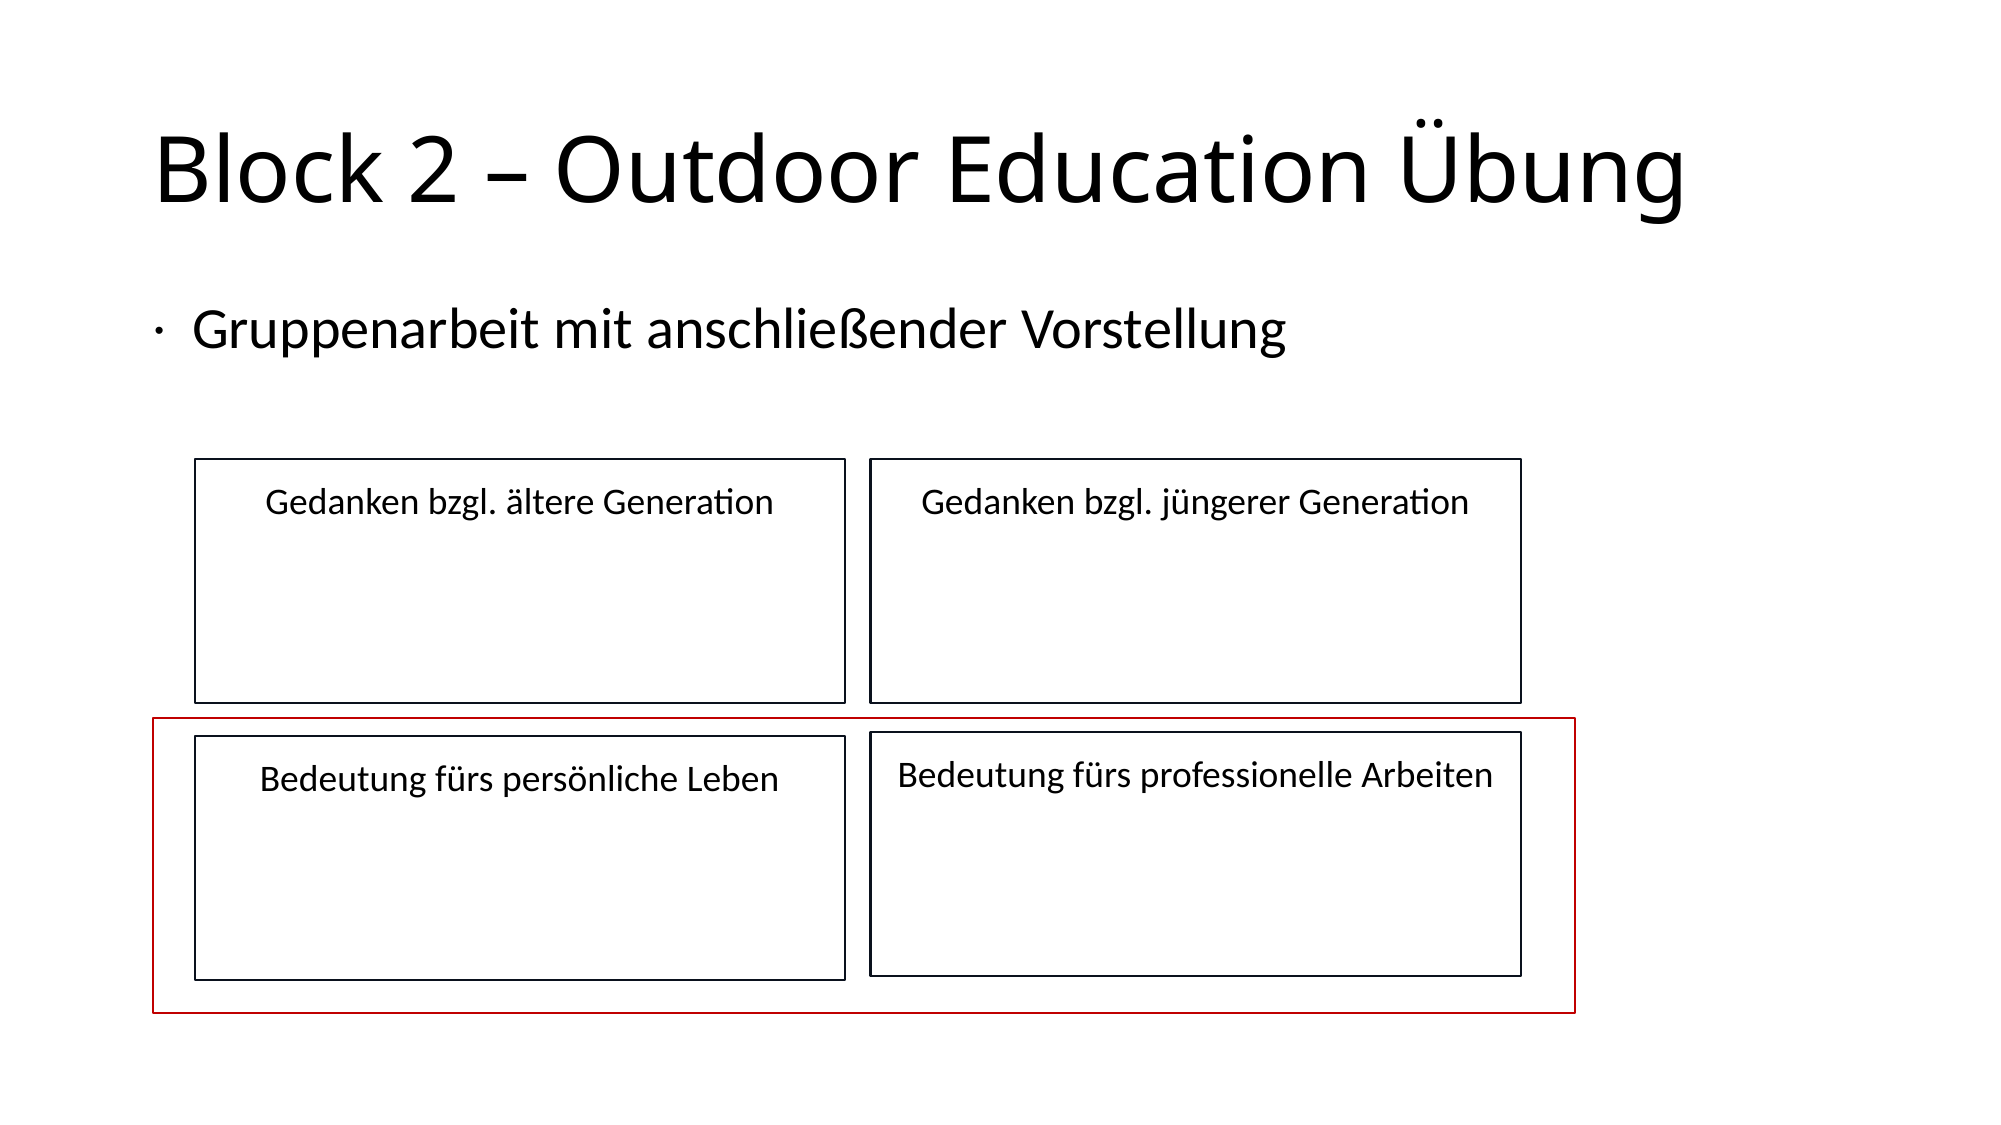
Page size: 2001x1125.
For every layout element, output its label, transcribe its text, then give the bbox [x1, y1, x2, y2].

text_box Gedanken bzgl. ältere Generation [194, 458, 846, 703]
text_box Gedanken bzgl. jüngerer Generation [870, 458, 1522, 703]
title Block 2 – Outdoor Education Übung [137, 59, 1863, 278]
text_box [153, 718, 1576, 1014]
list Gruppenarbeit mit anschließender Vorstellung [137, 299, 1863, 1014]
